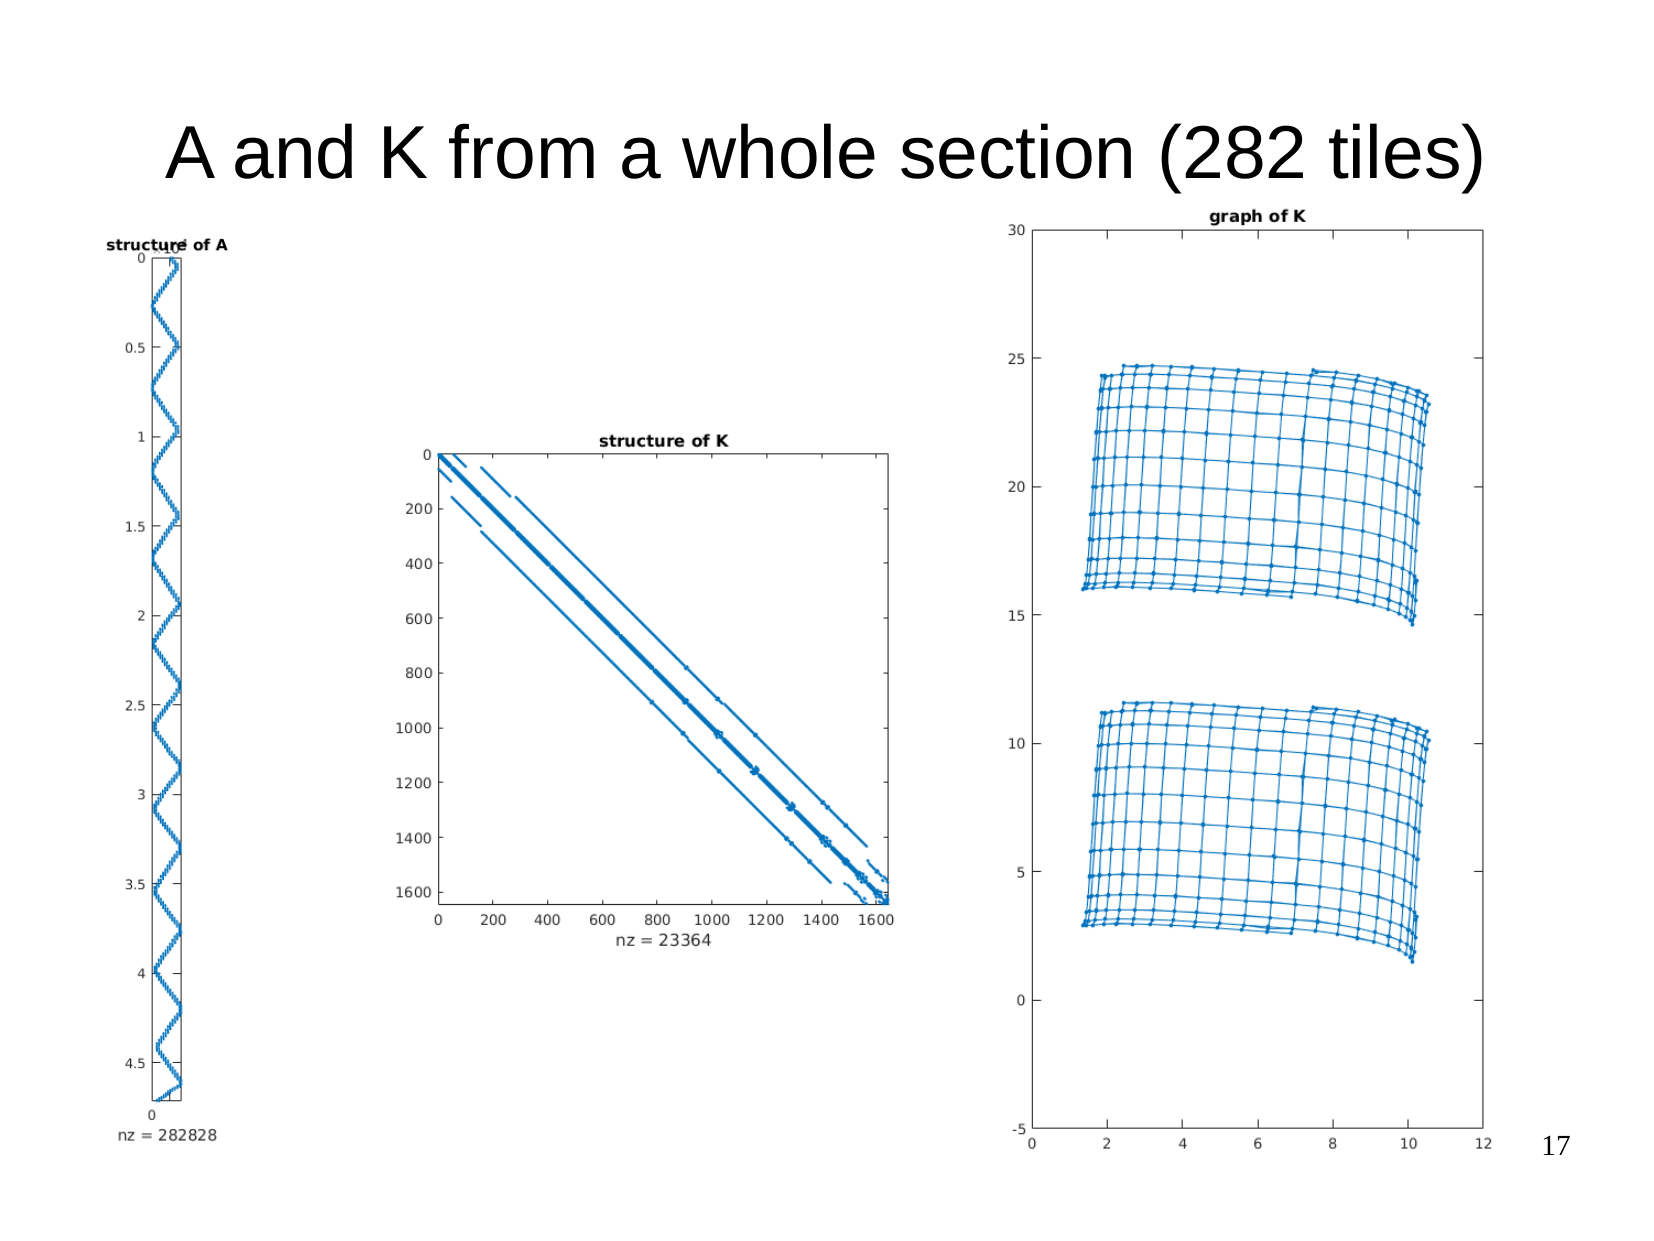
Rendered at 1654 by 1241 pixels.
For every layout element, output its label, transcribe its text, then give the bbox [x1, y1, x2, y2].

title A and K from a whole section (282 tiles) [82, 49, 1571, 257]
picture [360, 257, 1531, 1174]
picture [75, 225, 256, 1161]
